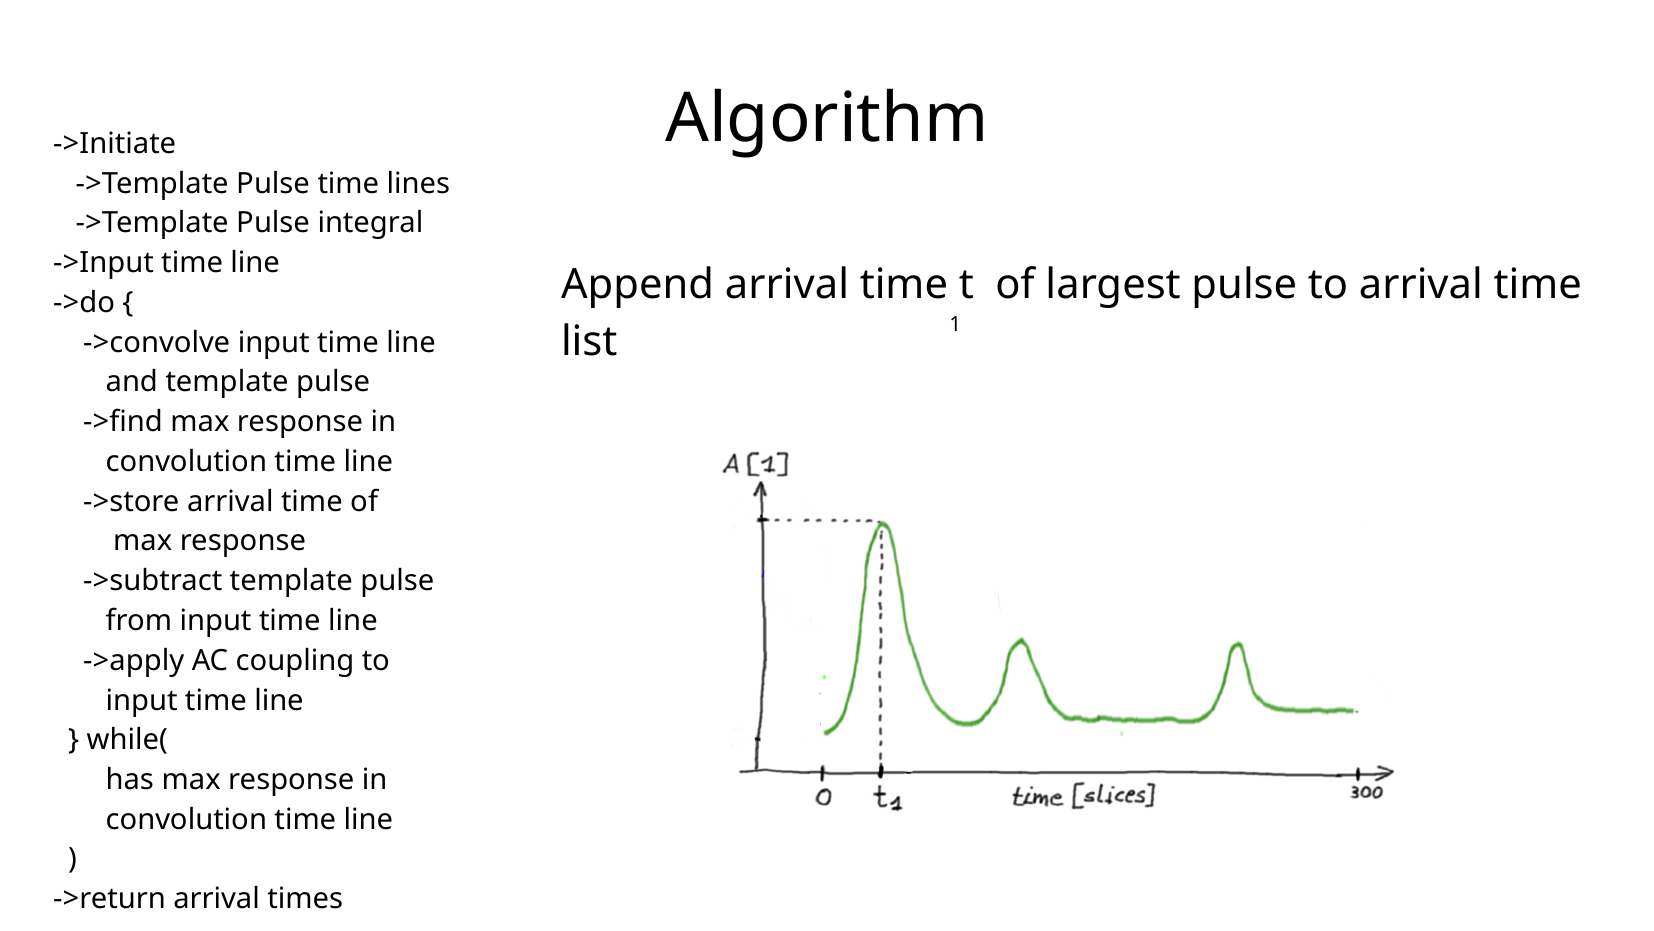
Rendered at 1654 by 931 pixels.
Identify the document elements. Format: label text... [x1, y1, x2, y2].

picture [714, 442, 1394, 813]
title Append arrival time t of largest pulse to arrival time list [561, 271, 1601, 351]
title 1 [941, 310, 969, 337]
title ->Initiate ->Template Pulse time lines ->Template Pulse integral ->Input time line ->do { ->convolve input time line and template pulse ->find max response in convolution time line ->store arrival time of max response ->subtract template pulse from input time line ->apply AC coupling to input time line } while( has max response in convolution time line ) ->return arrival times [53, 144, 1087, 895]
title Algorithm [82, 37, 1571, 193]
